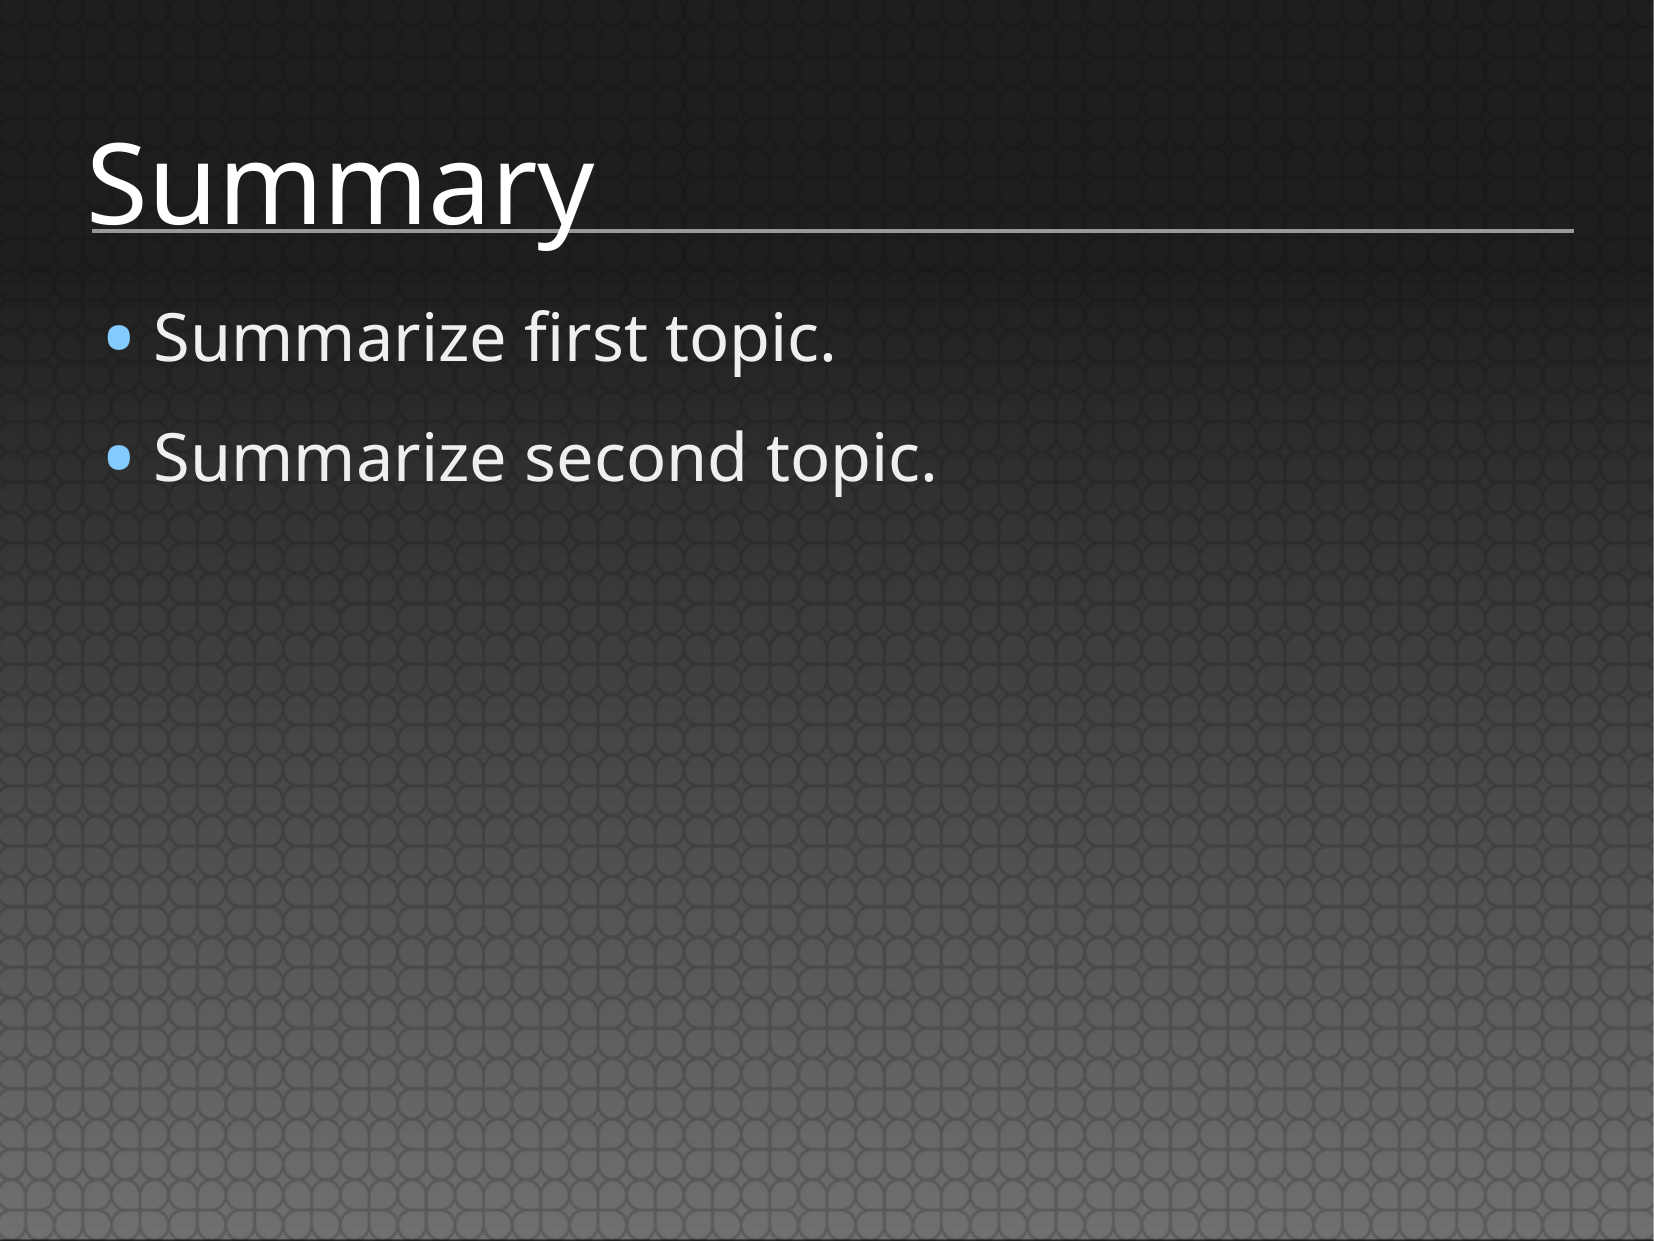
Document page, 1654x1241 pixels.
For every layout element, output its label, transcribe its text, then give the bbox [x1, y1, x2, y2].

title Summary [86, 84, 1576, 277]
picture [0, 0, 1654, 1241]
list Summarize first topic. Summarize second topic. [82, 290, 1571, 1094]
